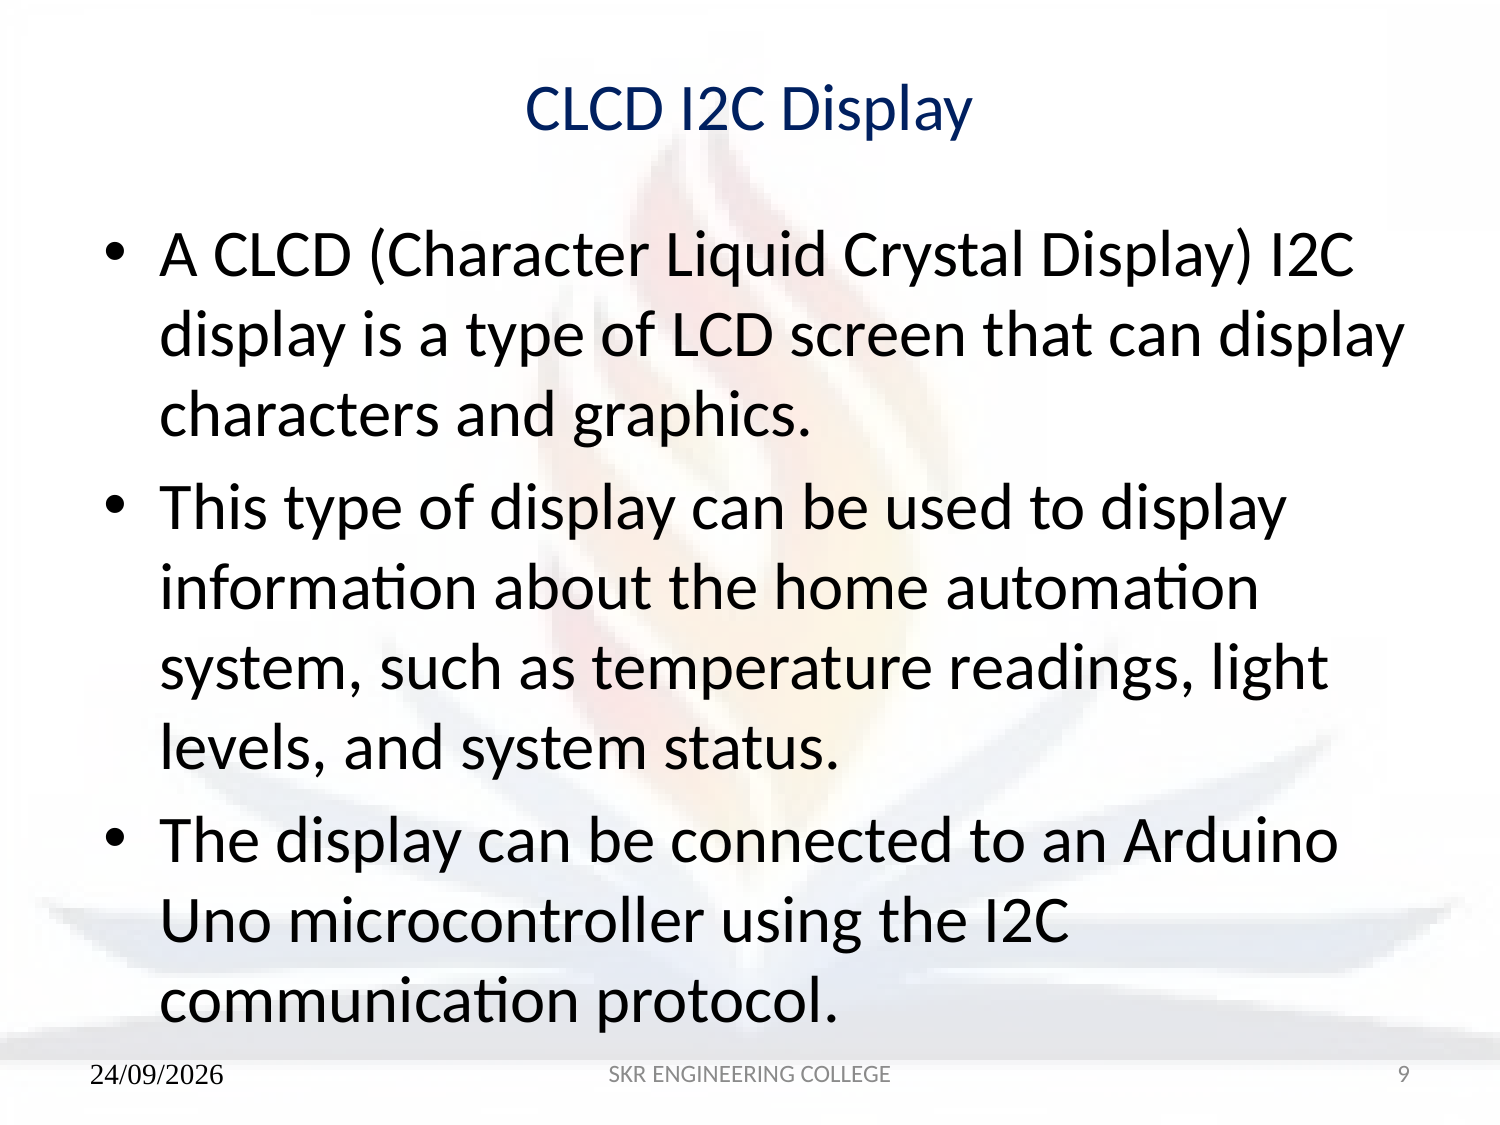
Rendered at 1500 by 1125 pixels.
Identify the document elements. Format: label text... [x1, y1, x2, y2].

title CLCD I2C Display [75, 45, 1425, 163]
list A CLCD (Character Liquid Crystal Display) I2C display is a type of LCD screen that can display characters and graphics. This type of display can be used to display information about the home automation system, such as temperature readings, light levels, and system status. The display can be connected to an Arduino Uno microcontroller using the I2C communication protocol. [88, 202, 1439, 945]
